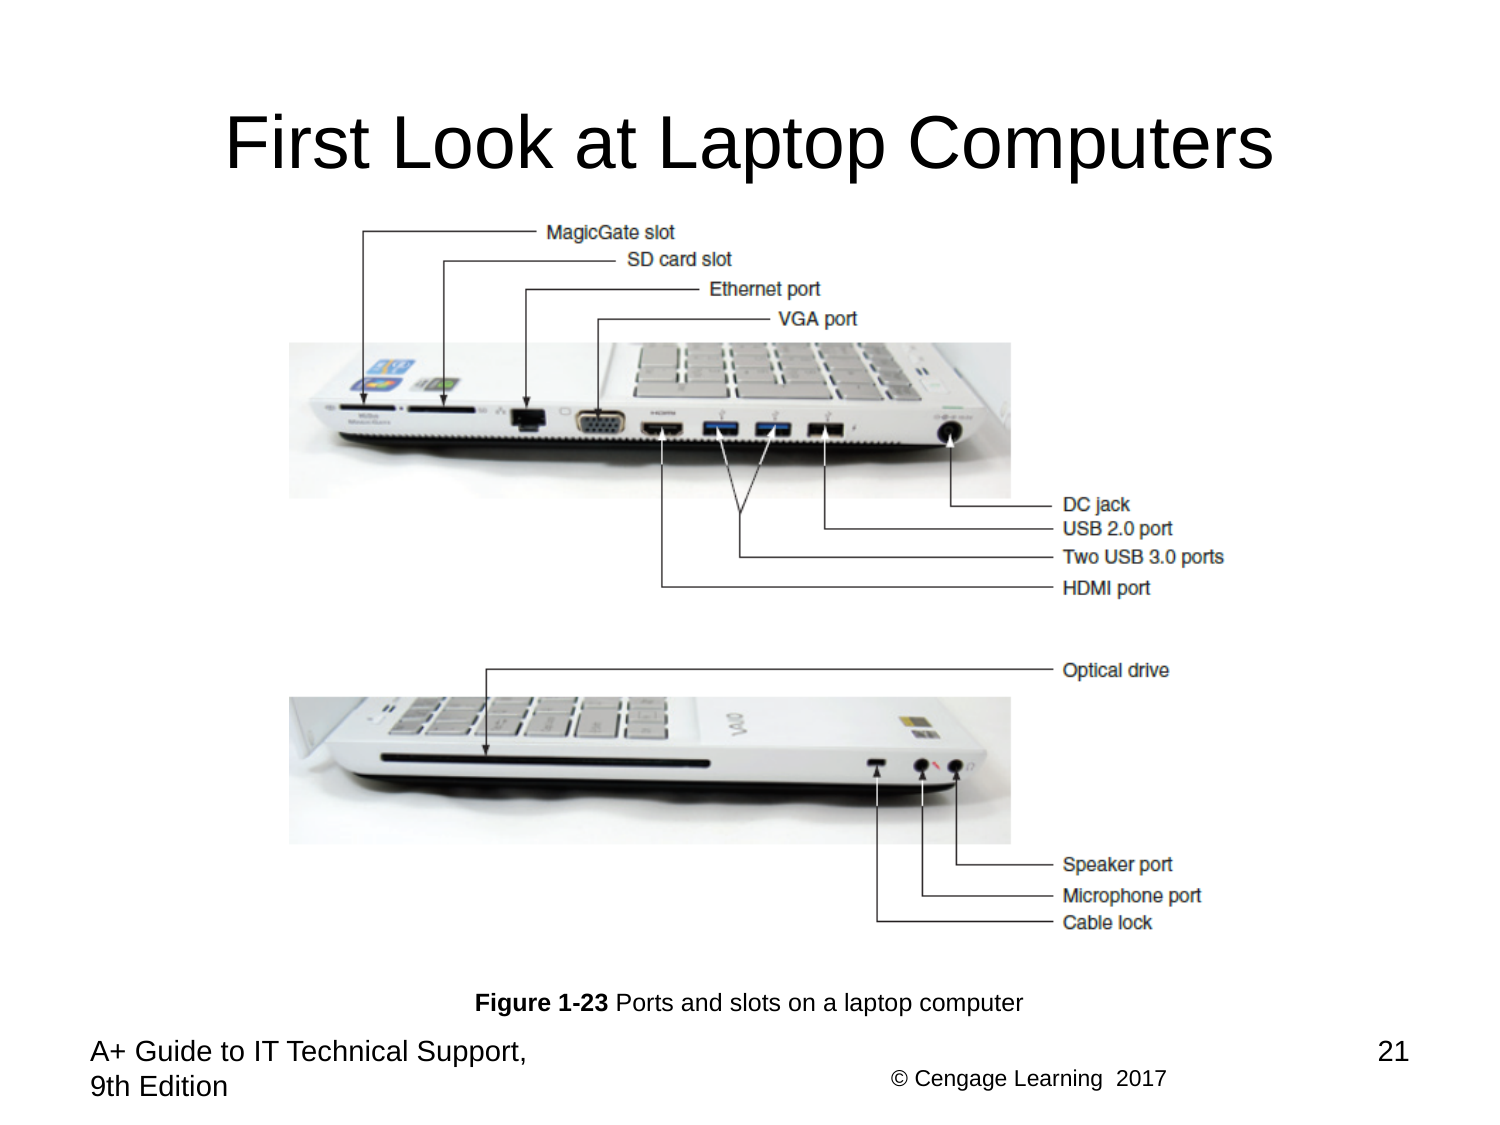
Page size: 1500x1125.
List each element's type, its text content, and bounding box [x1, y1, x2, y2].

text_box Figure 1-23 Ports and slots on a laptop computer [460, 979, 1040, 1024]
slide_number <number> [1312, 1024, 1425, 1103]
title First Look at Laptop Computers [75, 45, 1425, 233]
picture [289, 211, 1232, 938]
footer A+ Guide to IT Technical Support, 9th Edition [75, 1024, 588, 1103]
